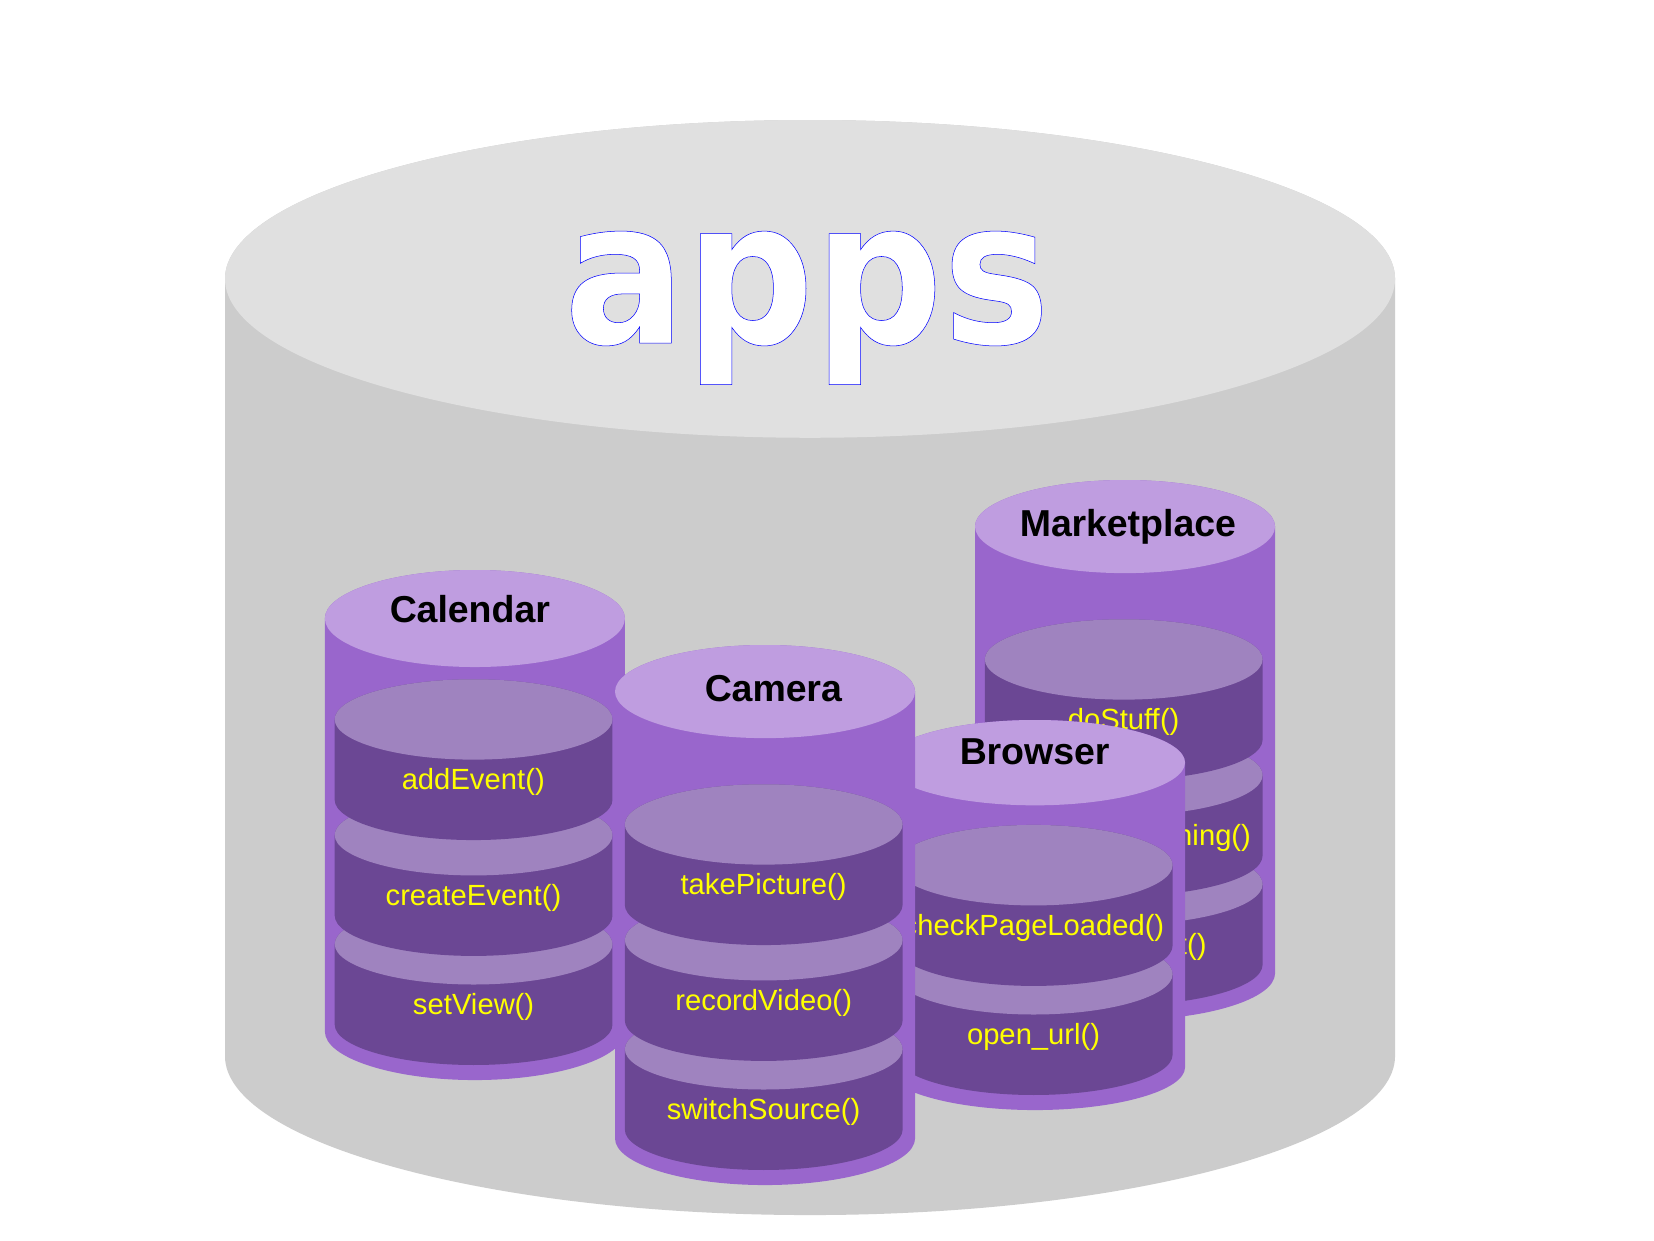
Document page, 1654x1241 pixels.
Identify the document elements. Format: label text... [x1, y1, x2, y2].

text_box checkPageLoaded() [916, 869, 1173, 986]
text_box Browser [945, 723, 1125, 781]
text_box createEvent() [334, 837, 613, 956]
text_box apps [549, 150, 1066, 398]
text_box takePicture() [624, 826, 903, 946]
text_box switchSource() [624, 1051, 903, 1171]
text_box Marketplace [1005, 495, 1251, 552]
text_box Calendar [374, 580, 565, 638]
text_box recordVideo() [624, 941, 903, 1061]
text_box setView() [334, 946, 613, 1066]
text_box open_url() [916, 978, 1173, 1096]
text_box findAWotsit() [1186, 888, 1263, 1001]
text_box addEvent() [334, 722, 613, 841]
text_box Camera [690, 660, 857, 717]
text_box doStuff() [984, 661, 1263, 776]
text_box [225, 281, 1396, 1216]
text_box changeSomething() [1186, 779, 1263, 892]
